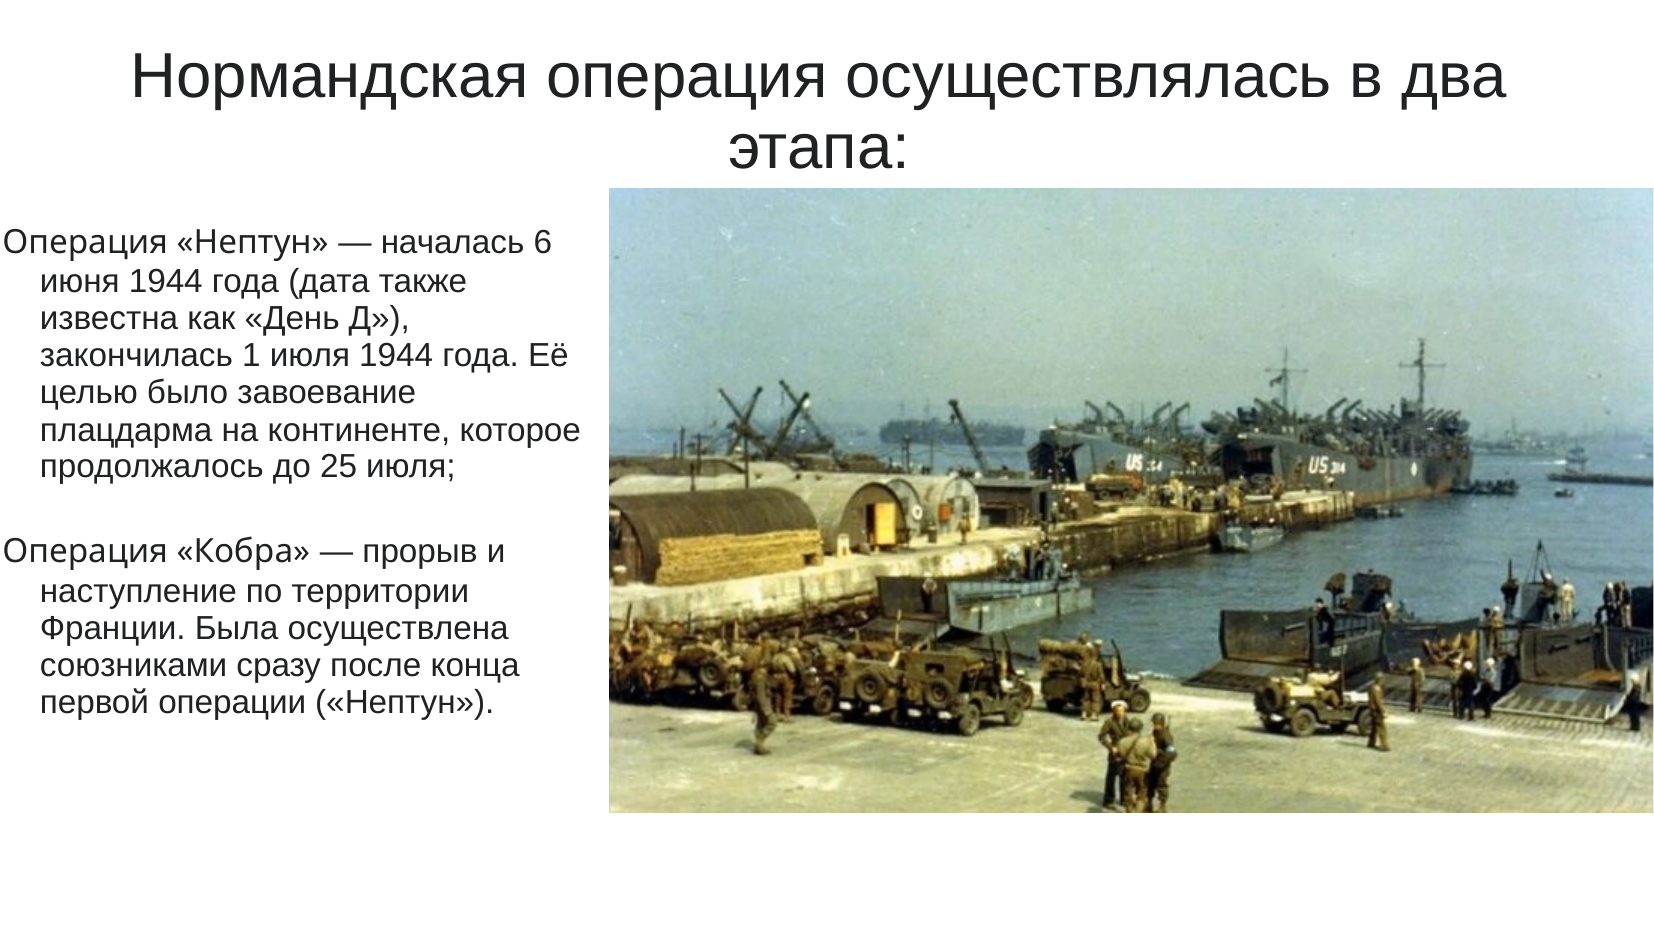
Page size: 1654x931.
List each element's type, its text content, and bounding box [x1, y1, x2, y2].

picture [609, 188, 1654, 813]
title Нормандская операция осуществлялась в два этапа: [33, 33, 1605, 189]
list Операция «Нептун» — началась 6 июня 1944 года (дата также известна как «День Д»), закончилась 1 июля 1944 года. Её целью было завоевание плацдарма на континенте, которое продолжалось до 25 июля; Операция «Кобра» — прорыв и наступление по территории Франции. Была осуществлена союзниками сразу после конца первой операции («Нептун»). [0, 217, 591, 886]
